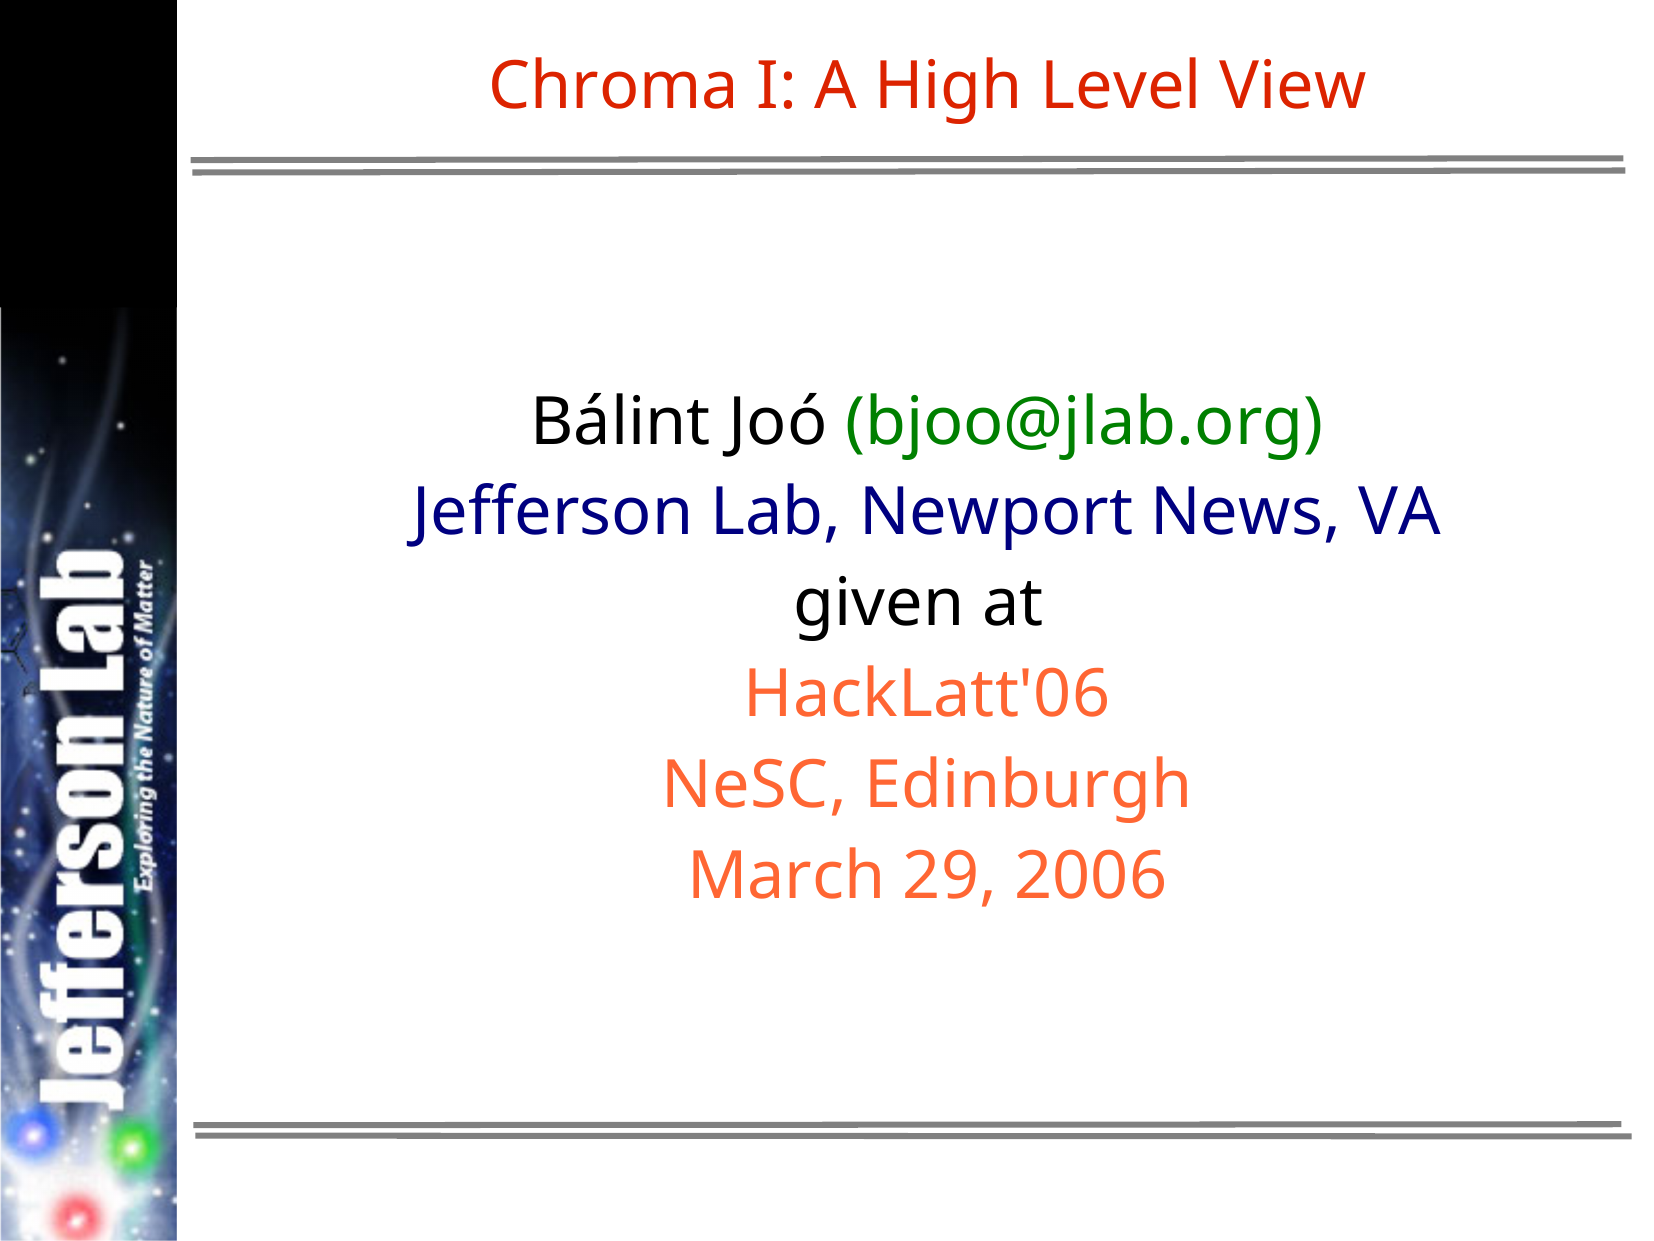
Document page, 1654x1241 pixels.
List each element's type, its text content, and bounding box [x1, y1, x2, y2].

title Chroma I: A High Level View [235, 17, 1638, 149]
picture [2, 308, 176, 1240]
subtitle Bálint Joó (bjoo@jlab.org) Jefferson Lab, Newport News, VA given at HackLatt'06 NeSC, Edinburgh March 29, 2006 [227, 190, 1628, 1100]
